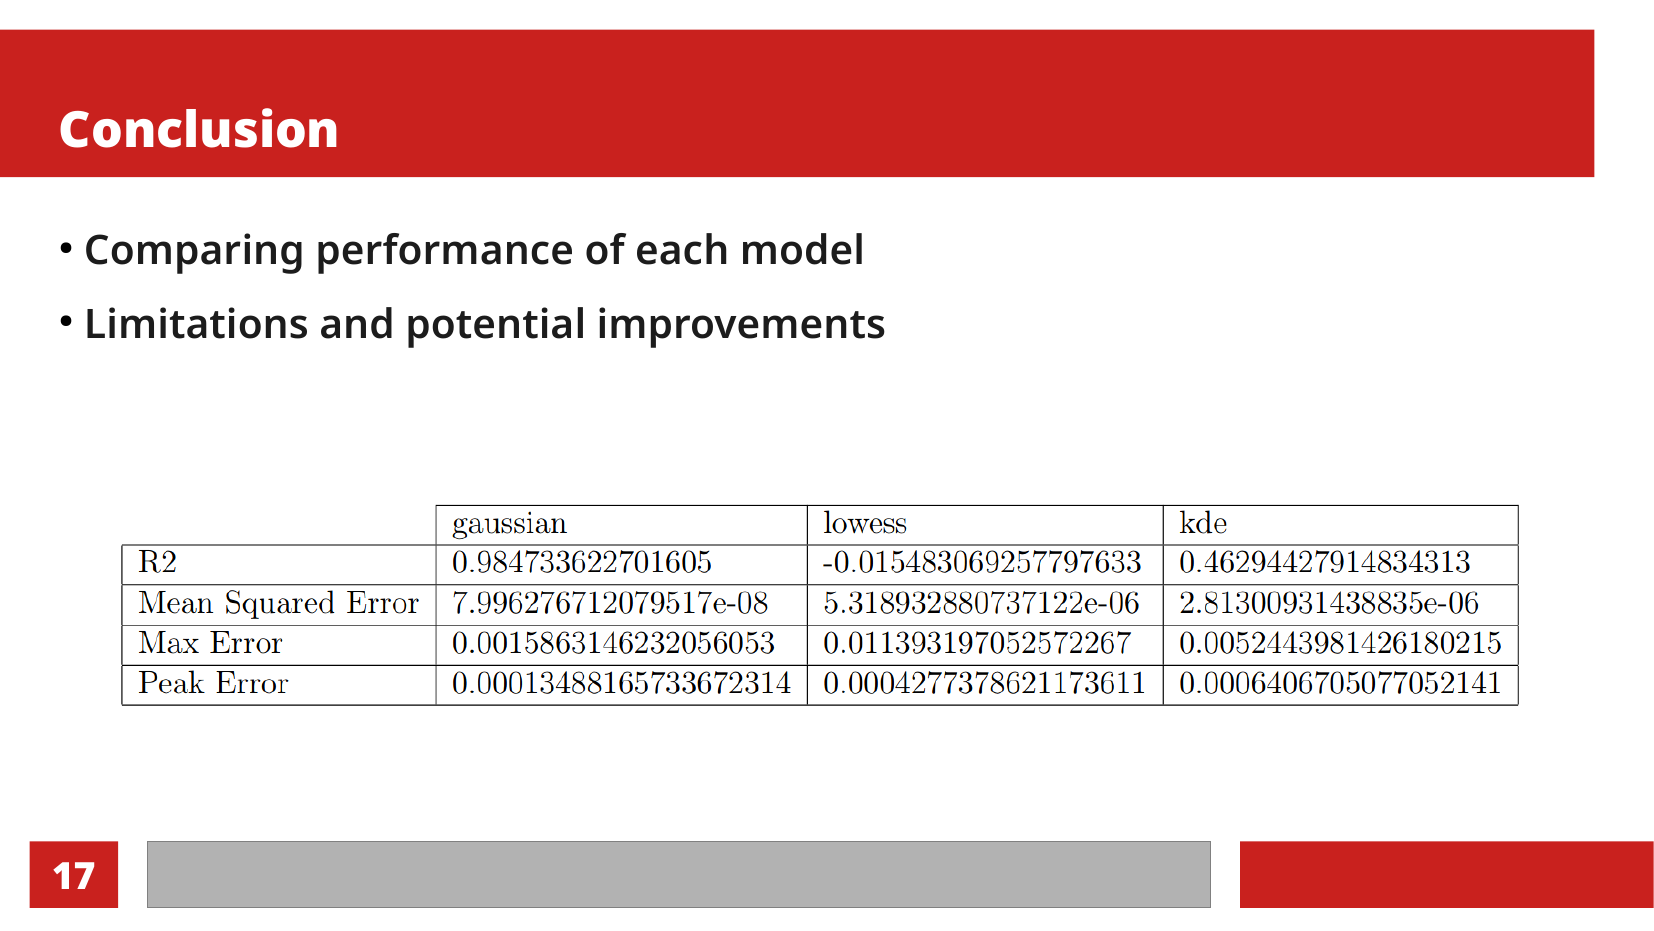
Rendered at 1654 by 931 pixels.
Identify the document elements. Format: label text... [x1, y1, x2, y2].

list Comparing performance of each model Limitations and potential improvements [59, 221, 1565, 798]
picture [115, 483, 1538, 724]
title Conclusion [59, 44, 1595, 163]
